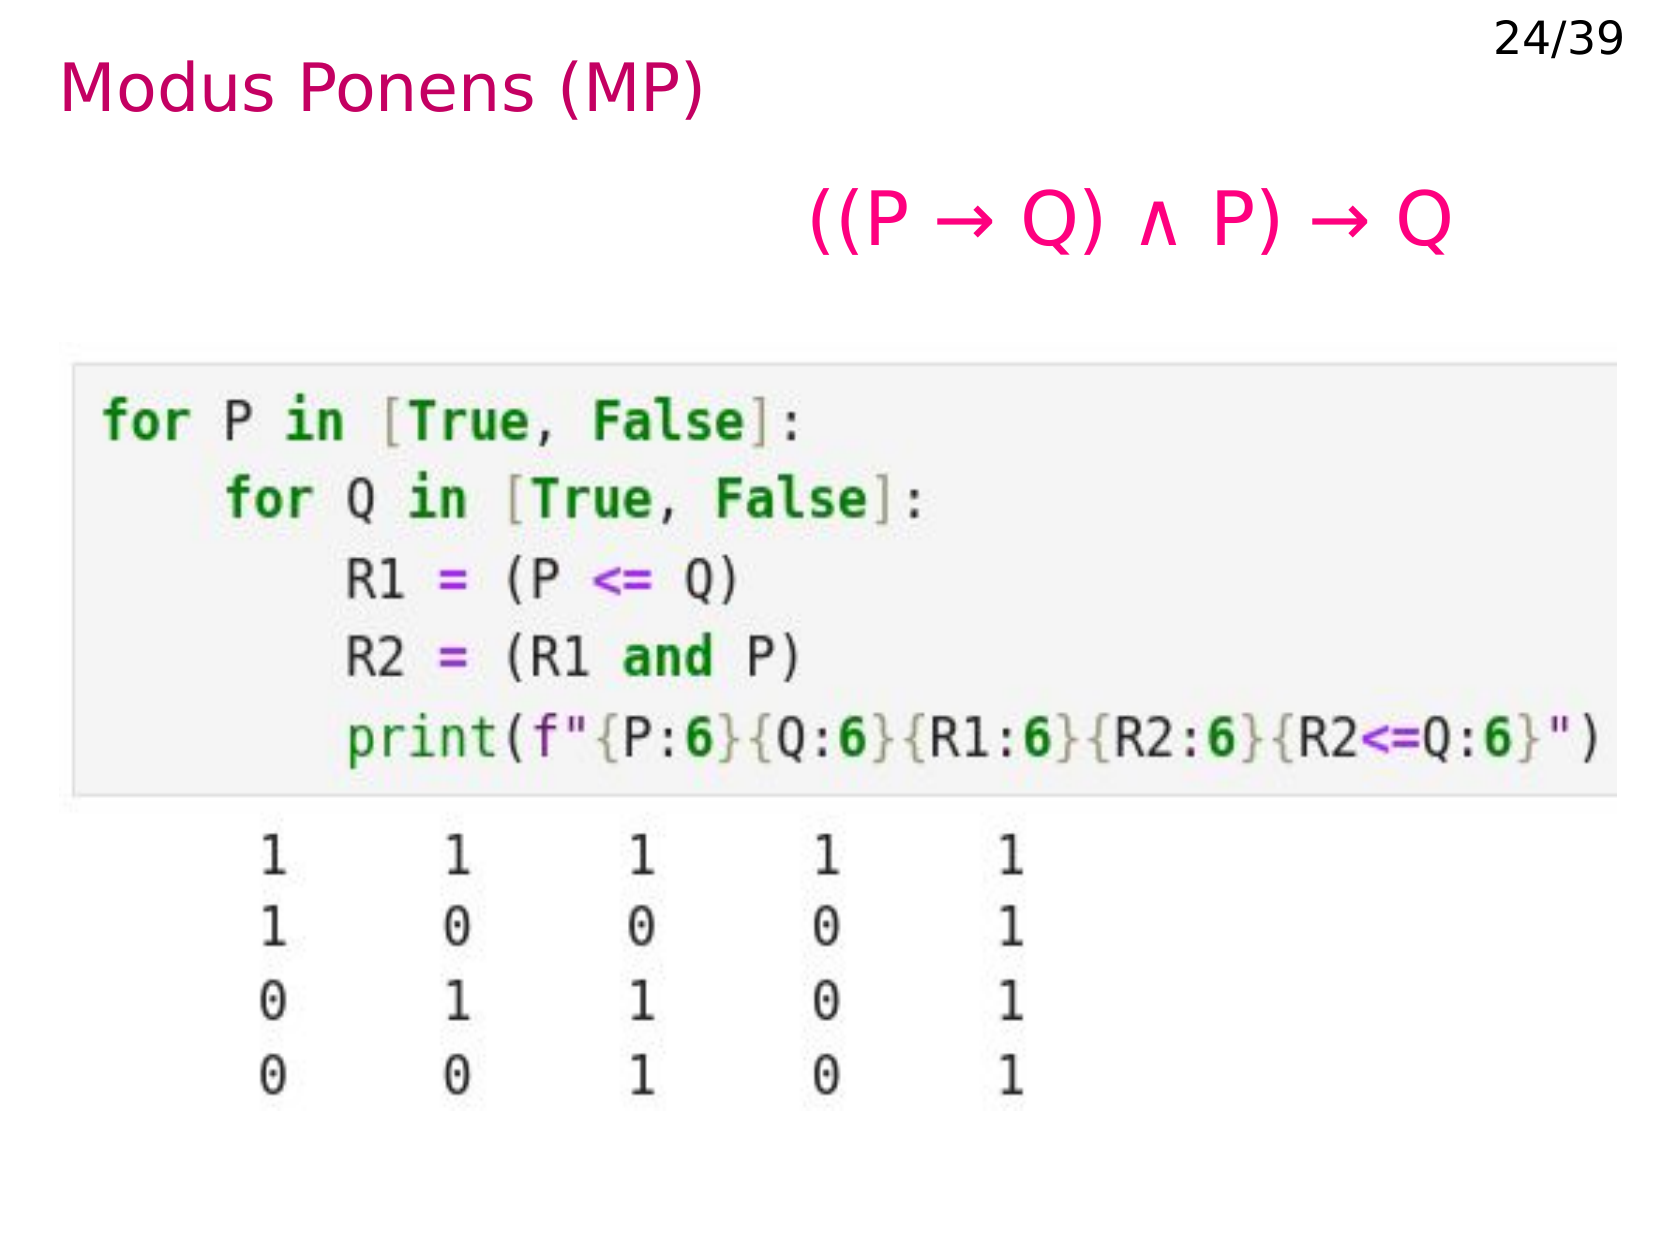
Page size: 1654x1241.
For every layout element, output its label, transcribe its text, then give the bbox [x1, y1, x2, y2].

text_box ((P → Q) ∧ P) → Q [791, 124, 1536, 402]
picture [59, 342, 1617, 1111]
title Modus Ponens (MP) [59, 29, 1625, 148]
